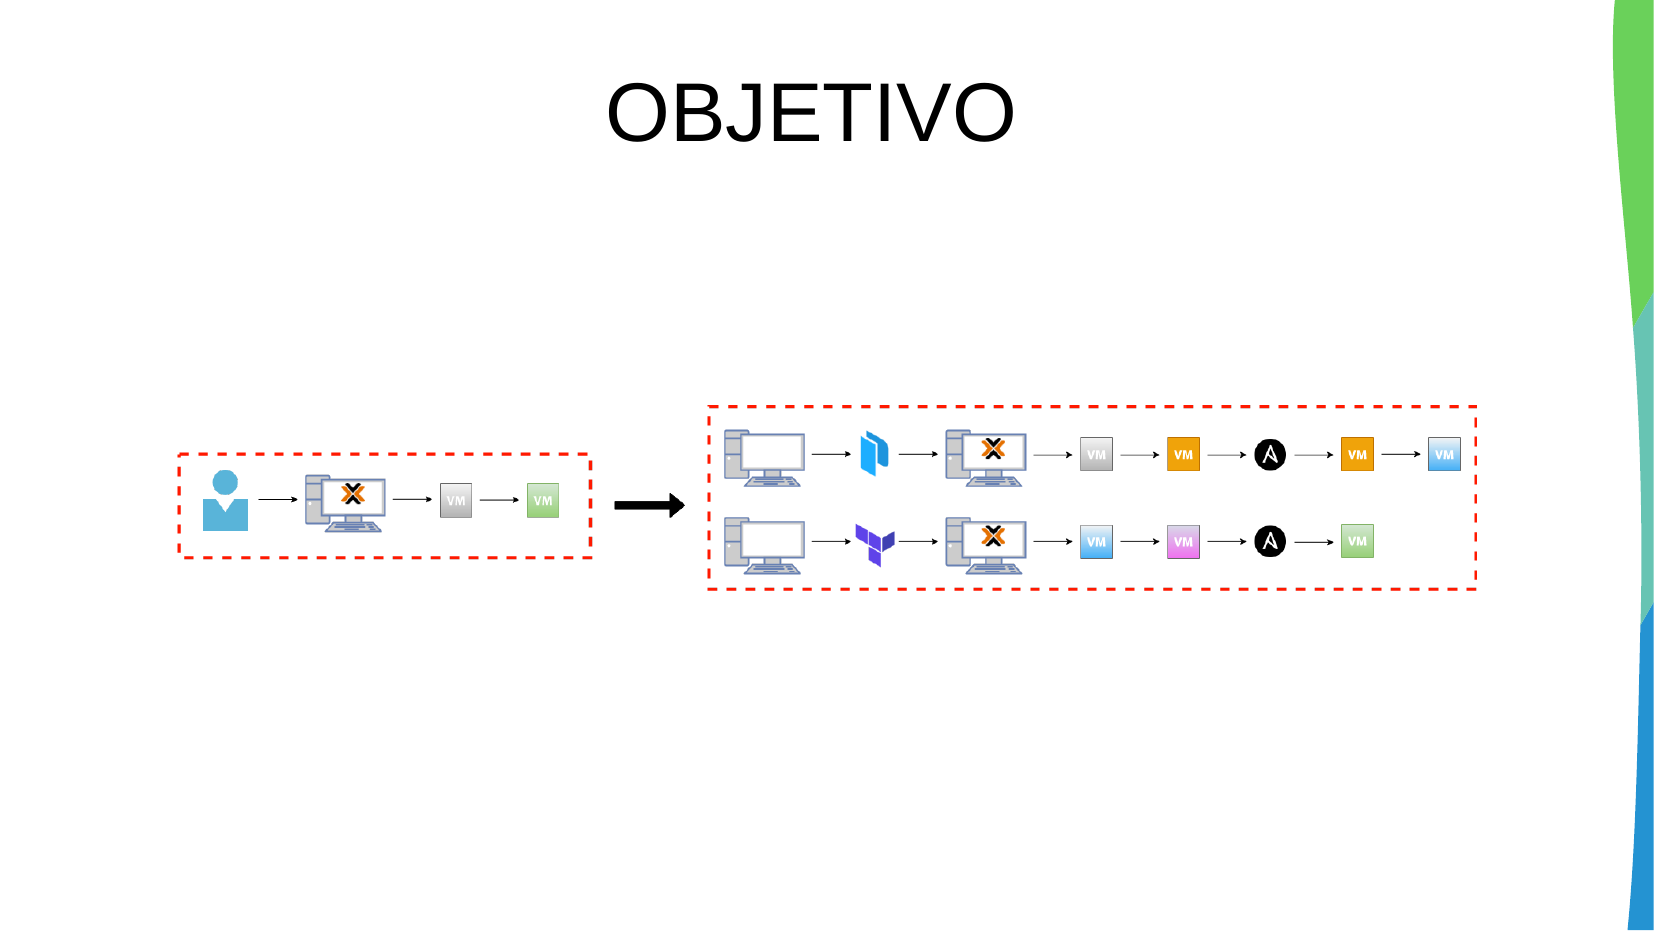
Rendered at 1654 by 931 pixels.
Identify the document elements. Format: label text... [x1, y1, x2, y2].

text_box OBJETIVO [590, 59, 1063, 178]
picture [177, 405, 1477, 591]
